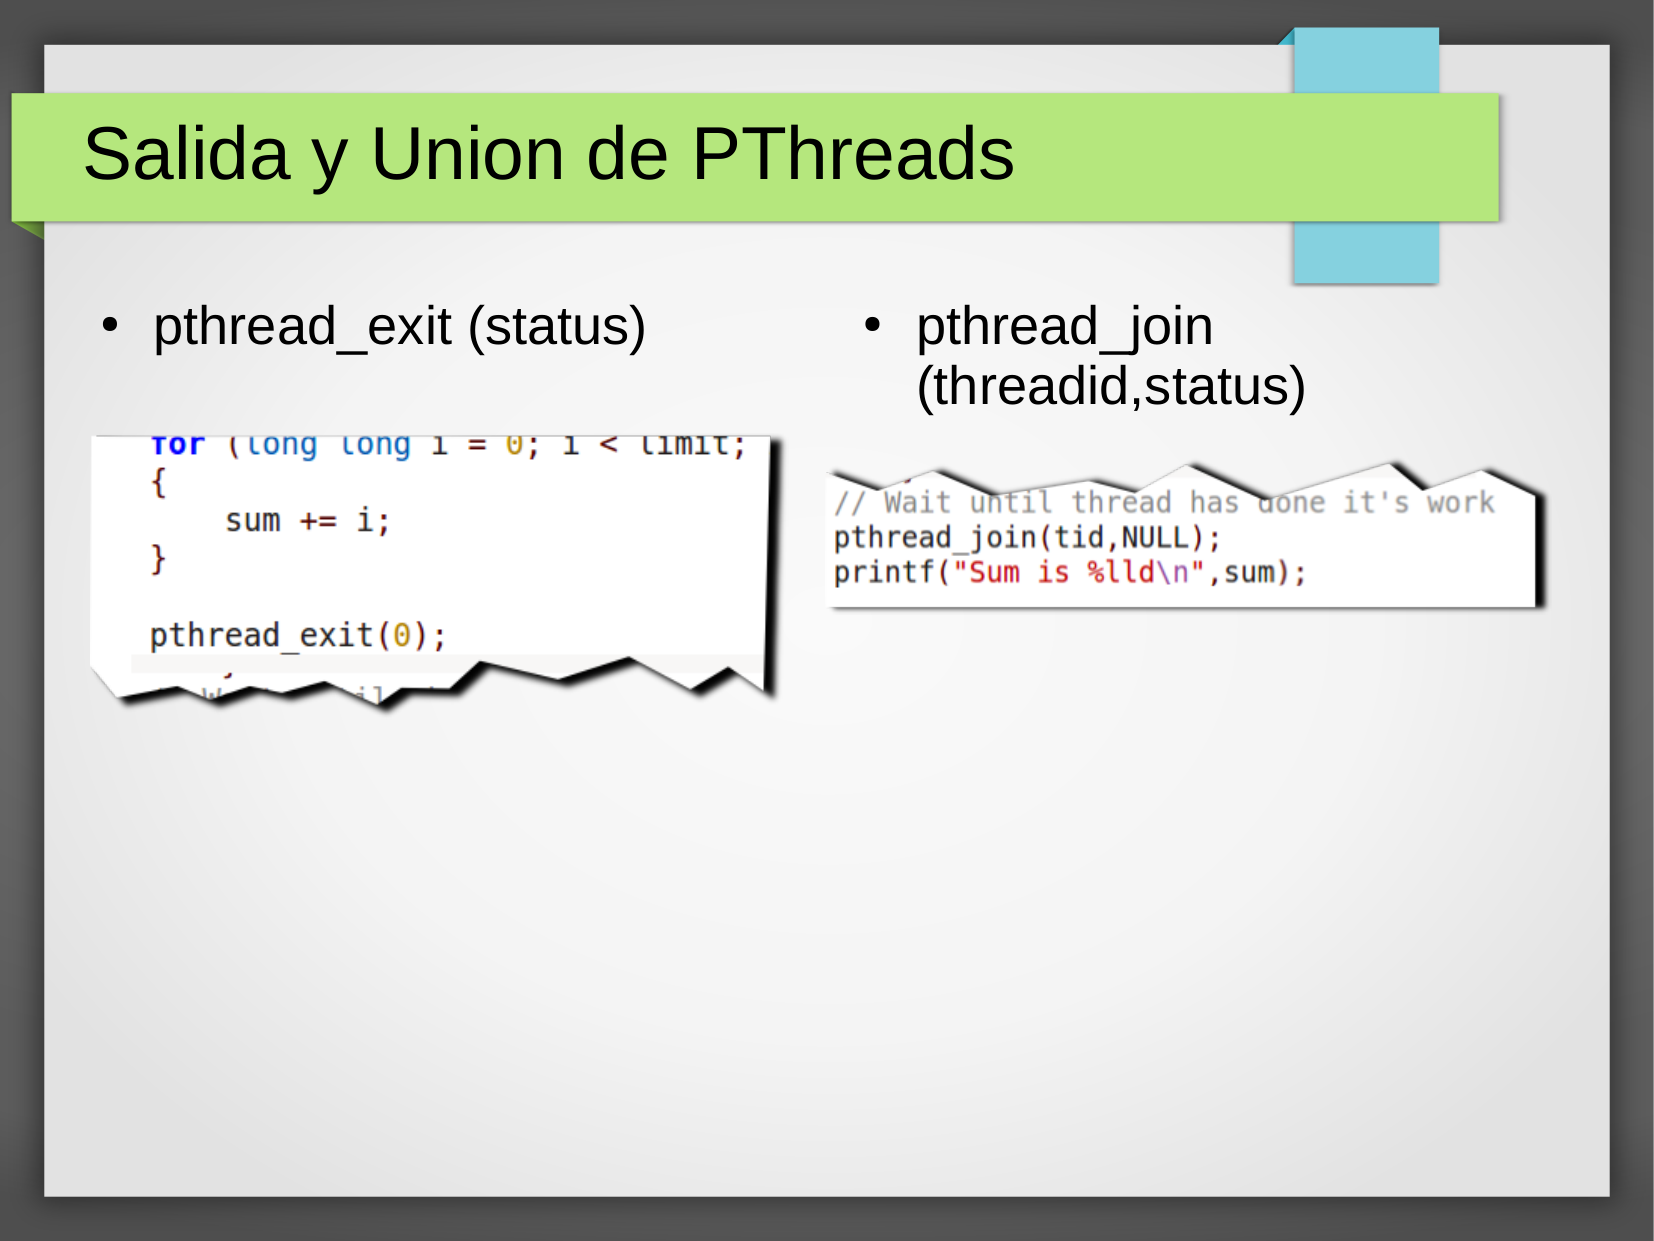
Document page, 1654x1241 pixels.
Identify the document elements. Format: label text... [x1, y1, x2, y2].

picture [0, 0, 1654, 1241]
list pthread_exit (status) [82, 295, 809, 639]
title Salida y Union de PThreads [82, 94, 1264, 213]
list pthread_join (threadid,status) [845, 295, 1572, 639]
